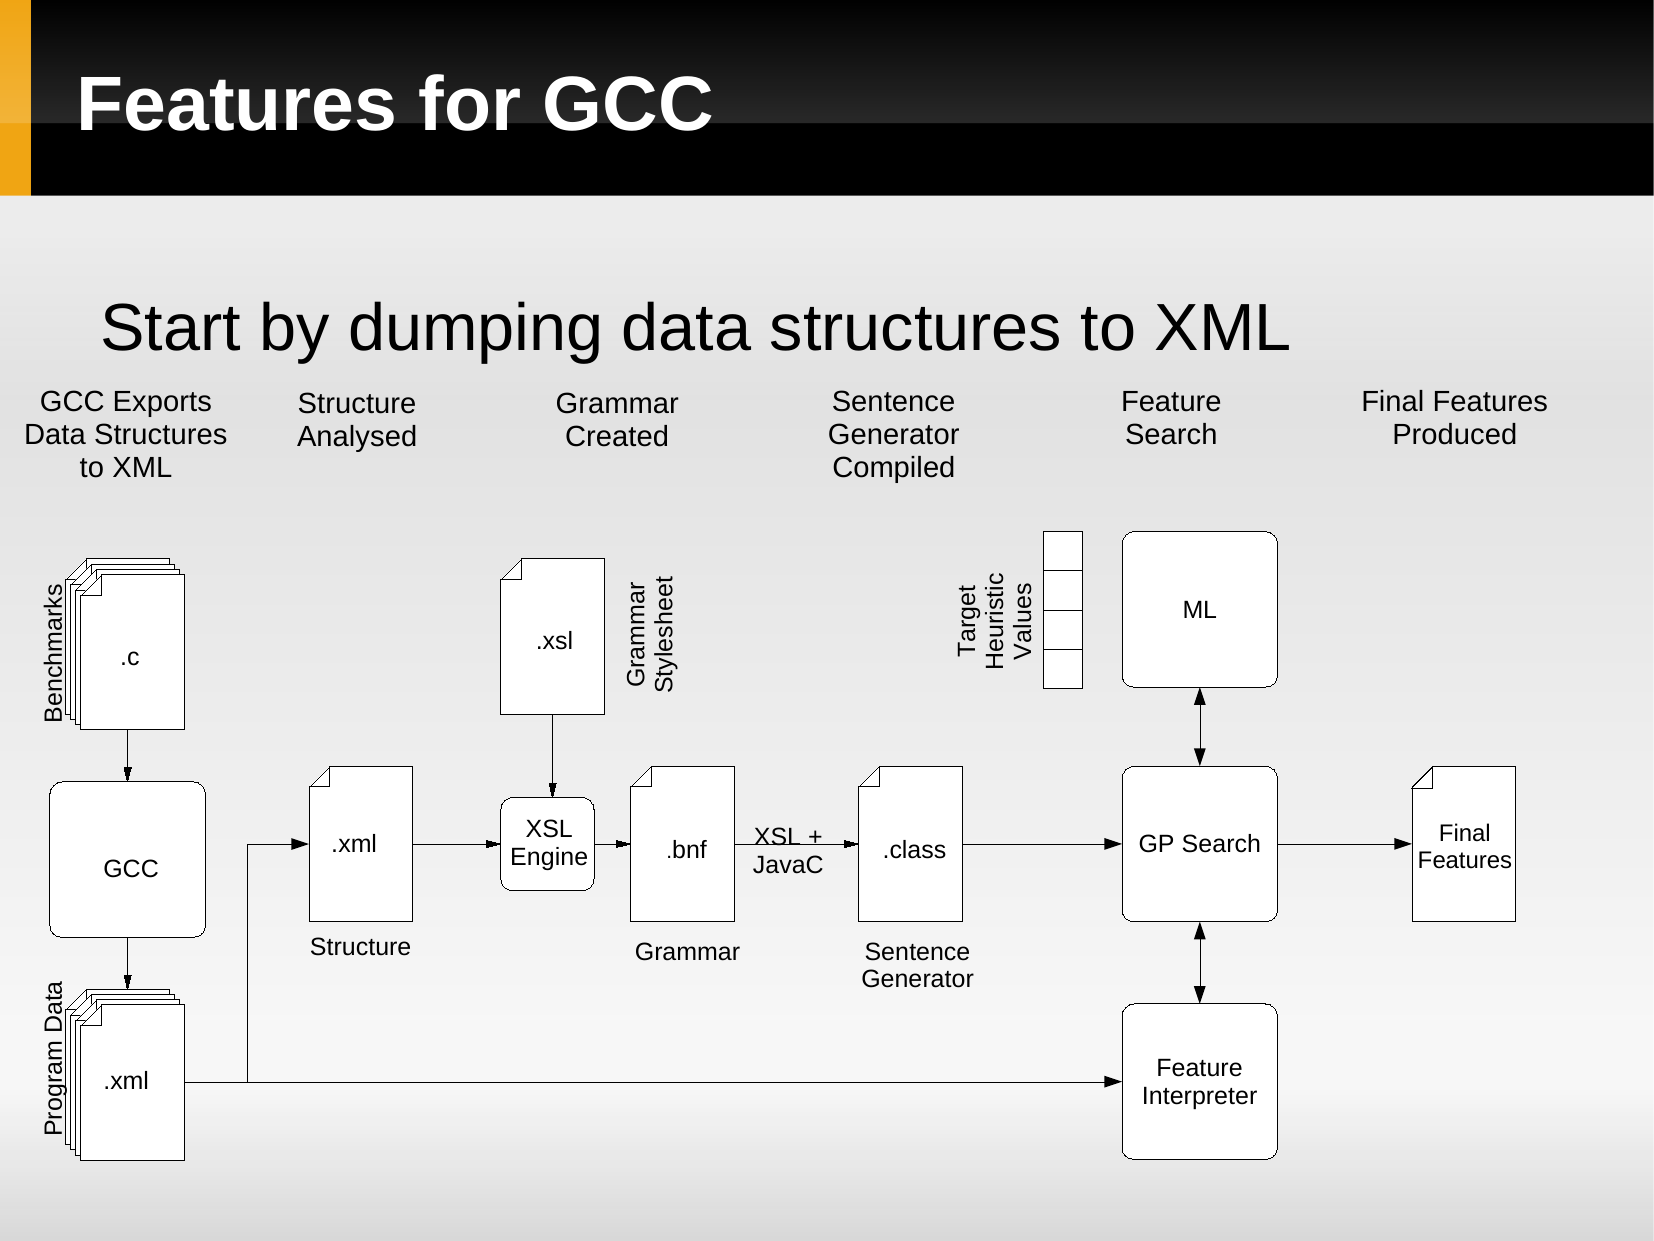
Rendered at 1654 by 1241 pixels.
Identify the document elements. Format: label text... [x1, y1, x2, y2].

text_box Grammar Created [531, 380, 703, 491]
text_box Sentence Generator [846, 929, 1024, 1044]
text_box [486, 840, 495, 848]
text_box Structure [295, 925, 443, 989]
text_box Final Features [1402, 812, 1530, 882]
text_box [309, 766, 413, 922]
picture [0, 0, 1654, 1241]
text_box Final Features Produced [1344, 377, 1565, 488]
text_box ML [1122, 531, 1278, 688]
text_box Feature Interpreter [1122, 1003, 1278, 1160]
text_box [49, 767, 206, 938]
text_box .bnf [651, 828, 729, 893]
text_box .class [867, 828, 975, 893]
text_box Grammar [620, 929, 768, 994]
text_box Feature Search [1061, 377, 1282, 488]
text_box GCC [88, 847, 178, 912]
text_box Target Heuristic Values [944, 534, 1060, 686]
text_box [501, 783, 594, 807]
text_box Sentence Generator Compiled [783, 377, 1004, 491]
text_box [1043, 531, 1083, 689]
text_box [1411, 766, 1516, 812]
text_box Structure Analysed [271, 380, 443, 491]
list Start by dumping data structures to XML [82, 290, 1571, 366]
text_box [75, 975, 185, 1161]
text_box Grammar Stylesheet [614, 557, 729, 709]
text_box XSL + JavaC [738, 815, 857, 930]
text_box .xsl [521, 619, 591, 683]
text_box [857, 766, 963, 922]
text_box GCC Exports Data Structures to XML [0, 377, 252, 491]
title Features for GCC [76, 7, 1565, 200]
text_box [1412, 882, 1516, 922]
text_box .xml [316, 822, 394, 886]
text_box [84, 558, 185, 730]
text_box [616, 766, 735, 922]
text_box XSL Engine [495, 807, 611, 896]
text_box Program Data [31, 944, 96, 1152]
text_box [500, 558, 605, 715]
text_box GP Search [1122, 766, 1278, 922]
text_box .xml [88, 1059, 178, 1124]
text_box .c [105, 635, 178, 700]
text_box Benchmarks [31, 561, 96, 739]
